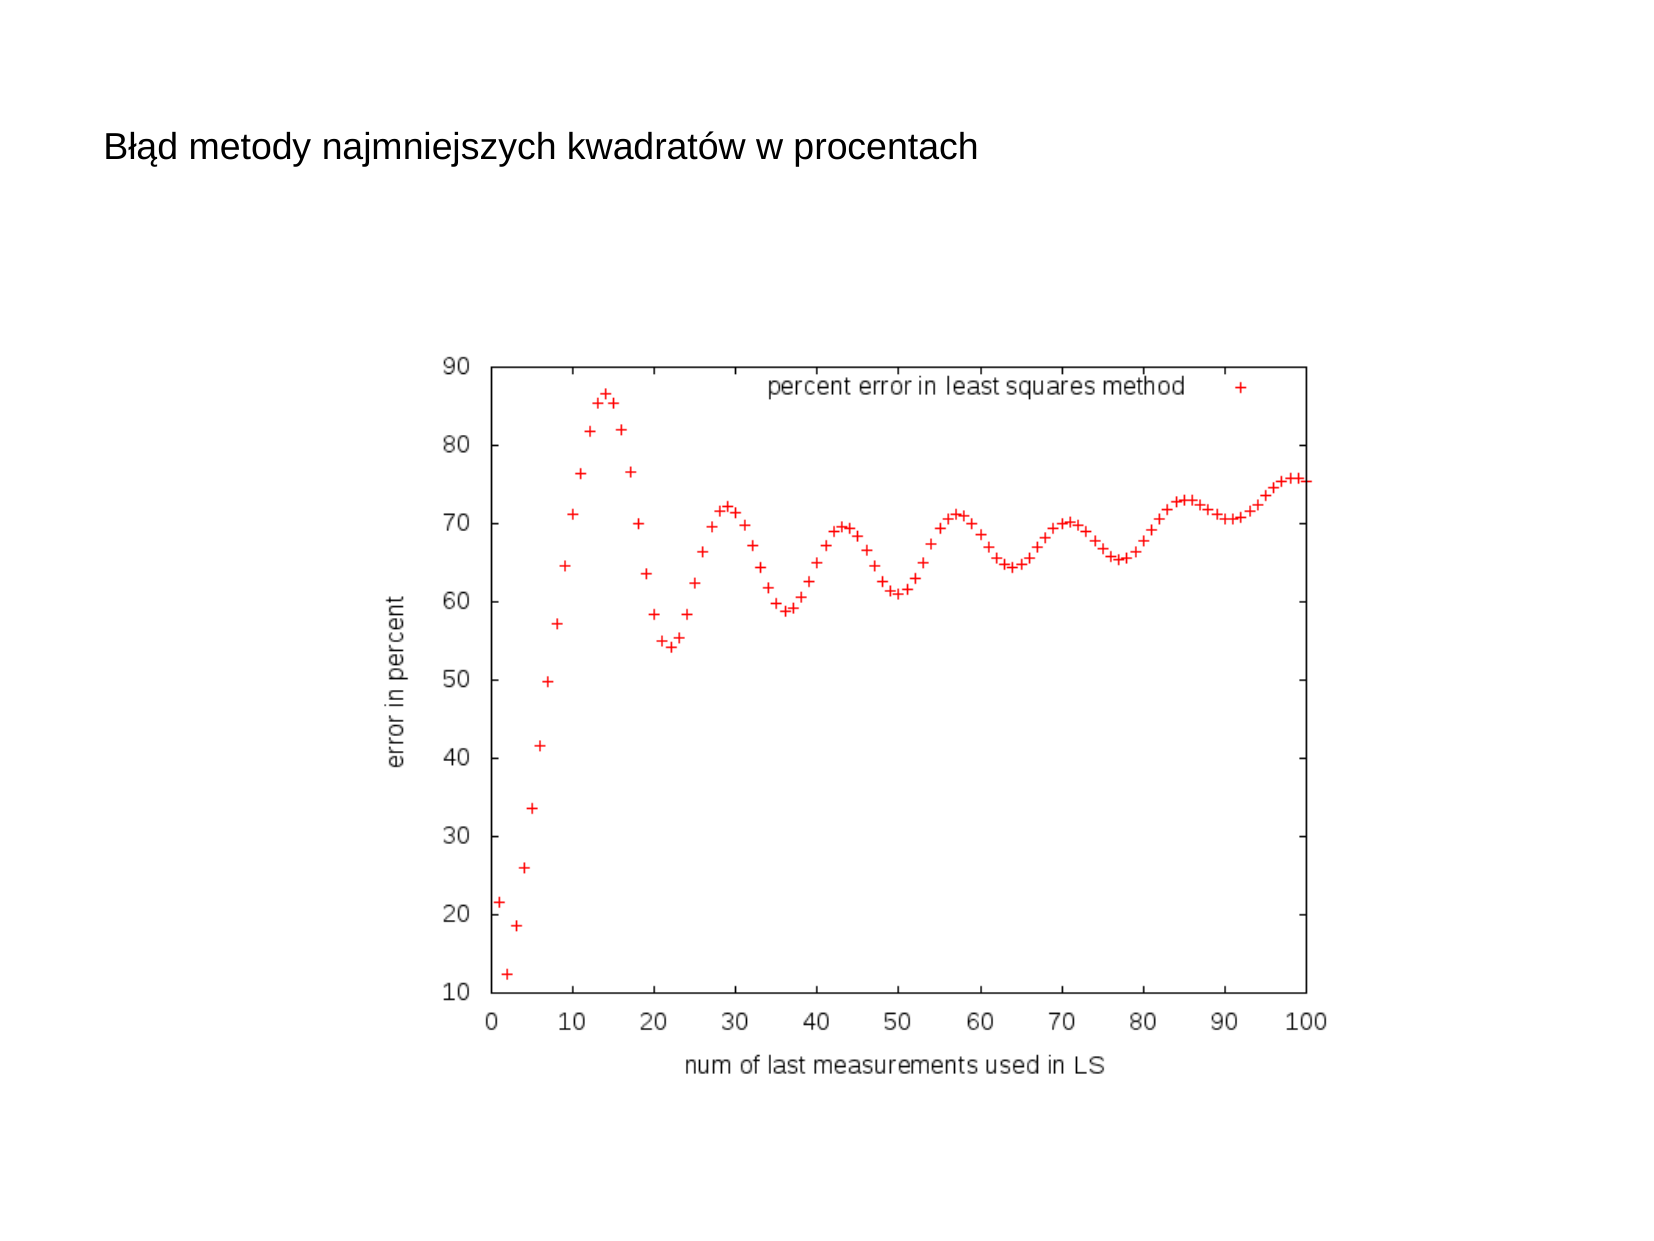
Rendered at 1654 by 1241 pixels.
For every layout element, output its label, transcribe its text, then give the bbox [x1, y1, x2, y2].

text_box Błąd metody najmniejszych kwadratów w procentach [88, 118, 994, 175]
picture [344, 337, 1345, 1088]
